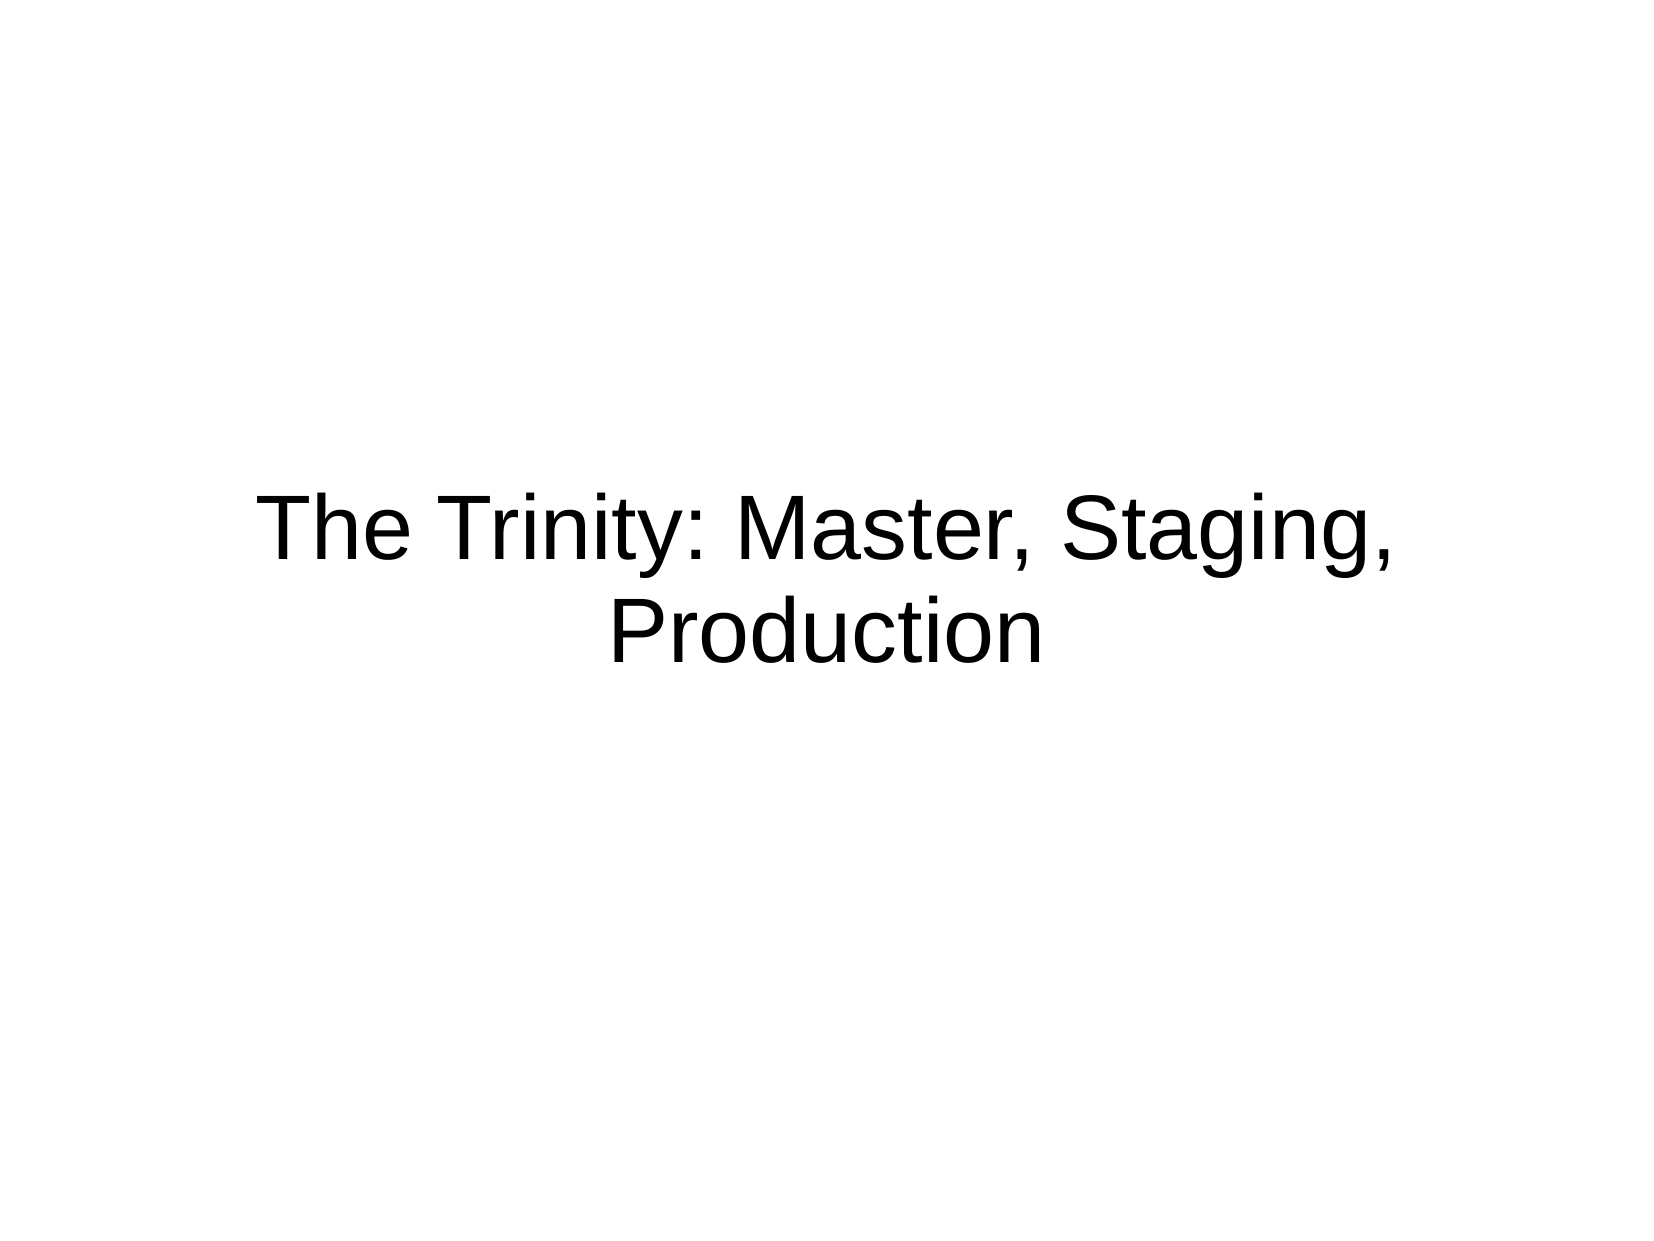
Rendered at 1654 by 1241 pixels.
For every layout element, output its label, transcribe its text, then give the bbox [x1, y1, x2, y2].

subtitle The Trinity: Master, Staging, Production [82, 49, 1571, 1109]
